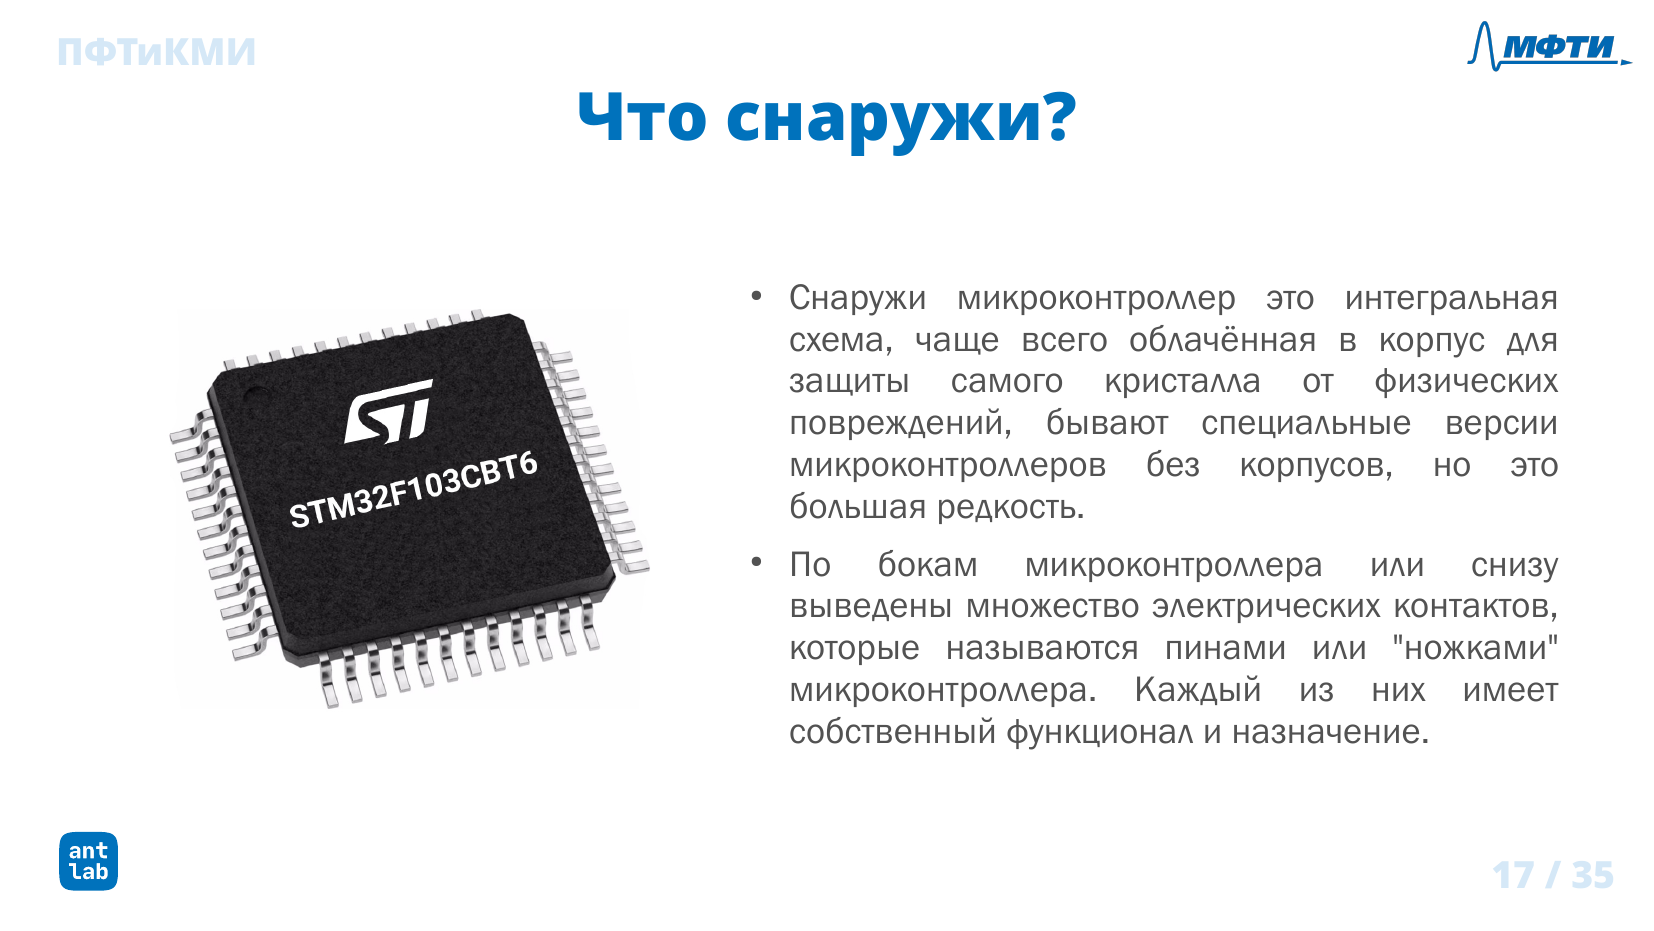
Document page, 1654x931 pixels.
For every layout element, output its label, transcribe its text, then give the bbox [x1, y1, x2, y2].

list Снаружи микроконтроллер это интегральная схема, чаще всего облачённая в корпус для защиты самого кристалла от физических повреждений, бывают специальные версии микроконтроллеров без корпусов, но это большая редкость. По бокам микроконтроллера или снизу выведены множество электрических контактов, которые называются пинами или "ножками" микроконтроллера. Каждый из них имеет собственный функционал и назначение. [738, 217, 1572, 768]
picture [1446, 0, 1654, 93]
title Что снаружи? [82, 37, 1571, 193]
picture [139, 279, 680, 739]
